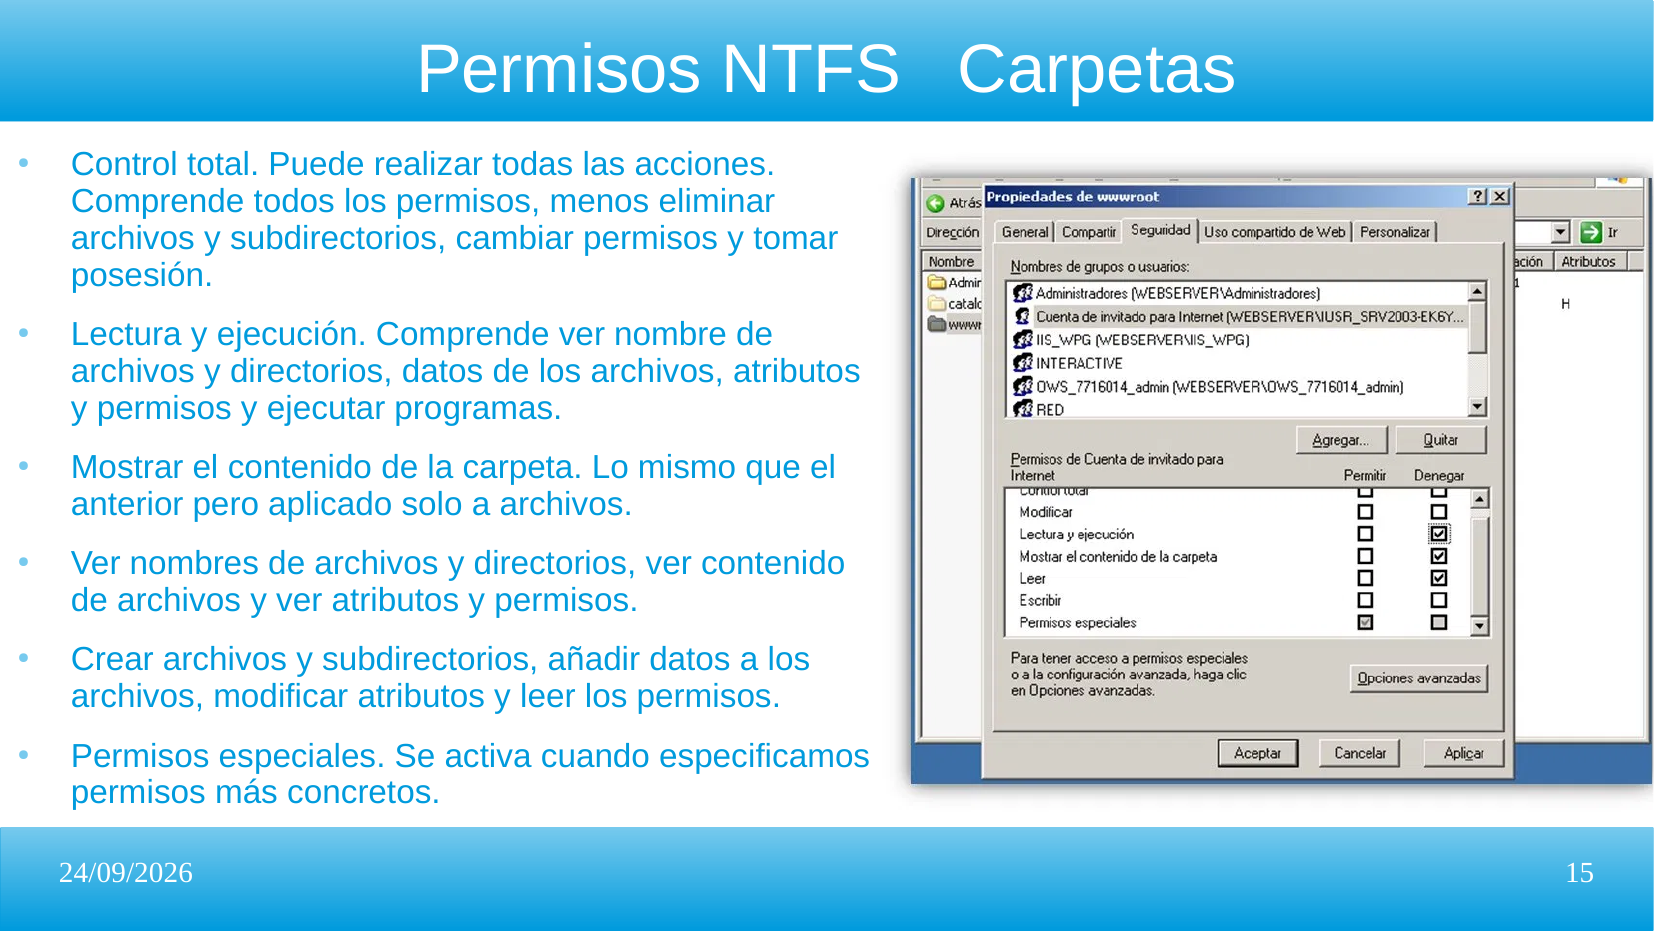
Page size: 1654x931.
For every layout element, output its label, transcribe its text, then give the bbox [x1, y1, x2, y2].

list Control total. Puede realizar todas las acciones. Comprende todos los permisos, menos eliminar archivos y subdirectorios, cambiar permisos y tomar posesión. Lectura y ejecución. Comprende ver nombre de archivos y directorios, datos de los archivos, atributos y permisos y ejecutar programas. Mostrar el contenido de la carpeta. Lo mismo que el anterior pero aplicado solo a archivos. Ver nombres de archivos y directorios, ver contenido de archivos y ver atributos y permisos. Crear archivos y subdirectorios, añadir datos a los archivos, modificar atributos y leer los permisos. Permisos especiales. Se activa cuando especificamos permisos más concretos. [0, 145, 878, 798]
picture [878, 145, 1654, 816]
title Permisos NTFS Carpetas [0, 0, 1654, 145]
